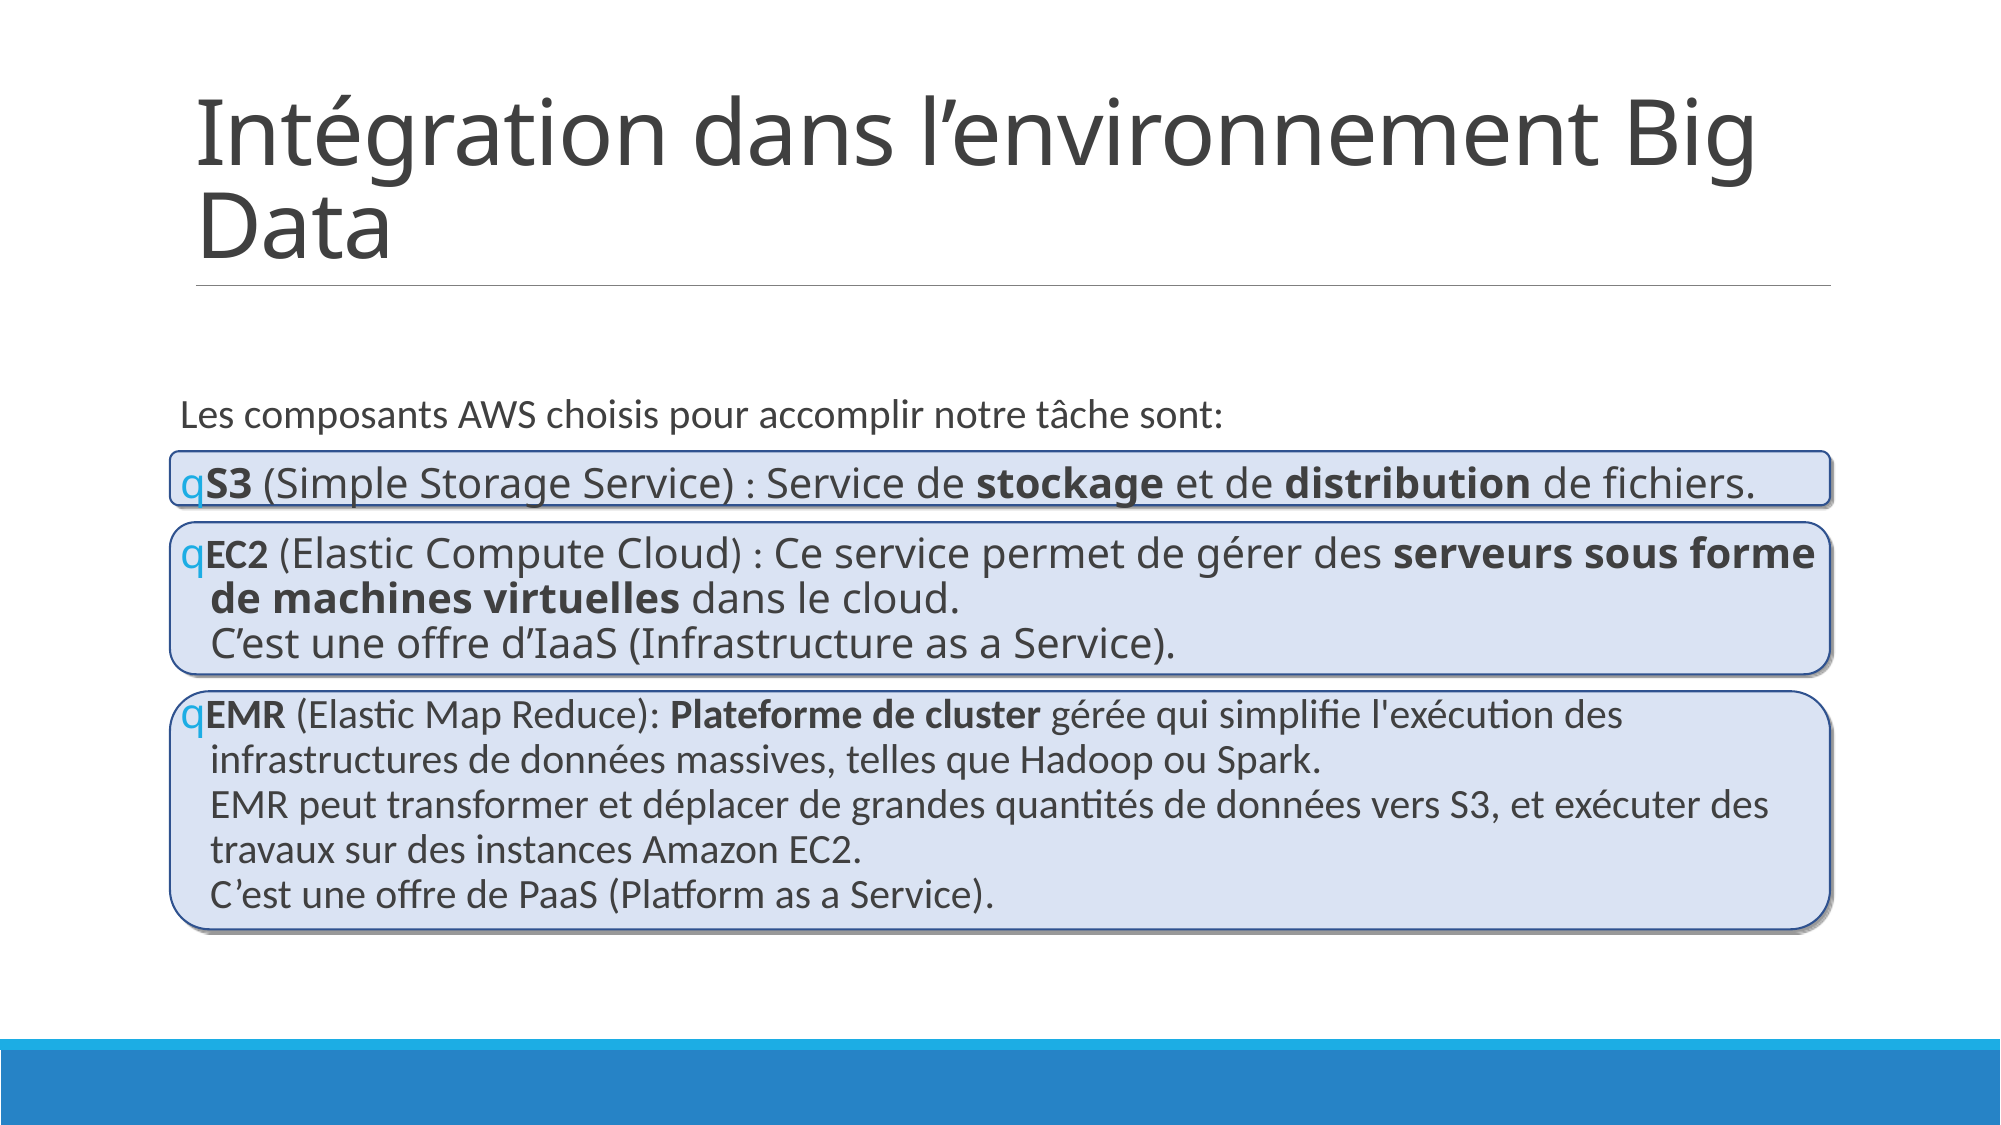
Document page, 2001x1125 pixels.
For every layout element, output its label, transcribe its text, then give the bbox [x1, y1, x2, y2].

list Les composants AWS choisis pour accomplir notre tâche sont: S3 (Simple Storage Service) : Service de stockage et de distribution de fichiers. EC2 (Elastic Compute Cloud) : Ce service permet de gérer des serveurs sous forme de machines virtuelles dans le cloud. C’est une offre d’IaaS (Infrastructure as a Service). EMR (Elastic Map Reduce): Plateforme de cluster gérée qui simplifie l'exécution des infrastructures de données massives, telles que Hadoop ou Spark. EMR peut transformer et déplacer de grandes quantités de données vers S3, et exécuter des travaux sur des instances Amazon EC2. C’est une offre de PaaS (Platform as a Service). [180, 385, 1831, 963]
text_box [169, 704, 180, 916]
text_box [169, 451, 180, 506]
title Intégration dans l’environnement Big Data [180, 47, 1831, 286]
text_box [169, 527, 180, 670]
